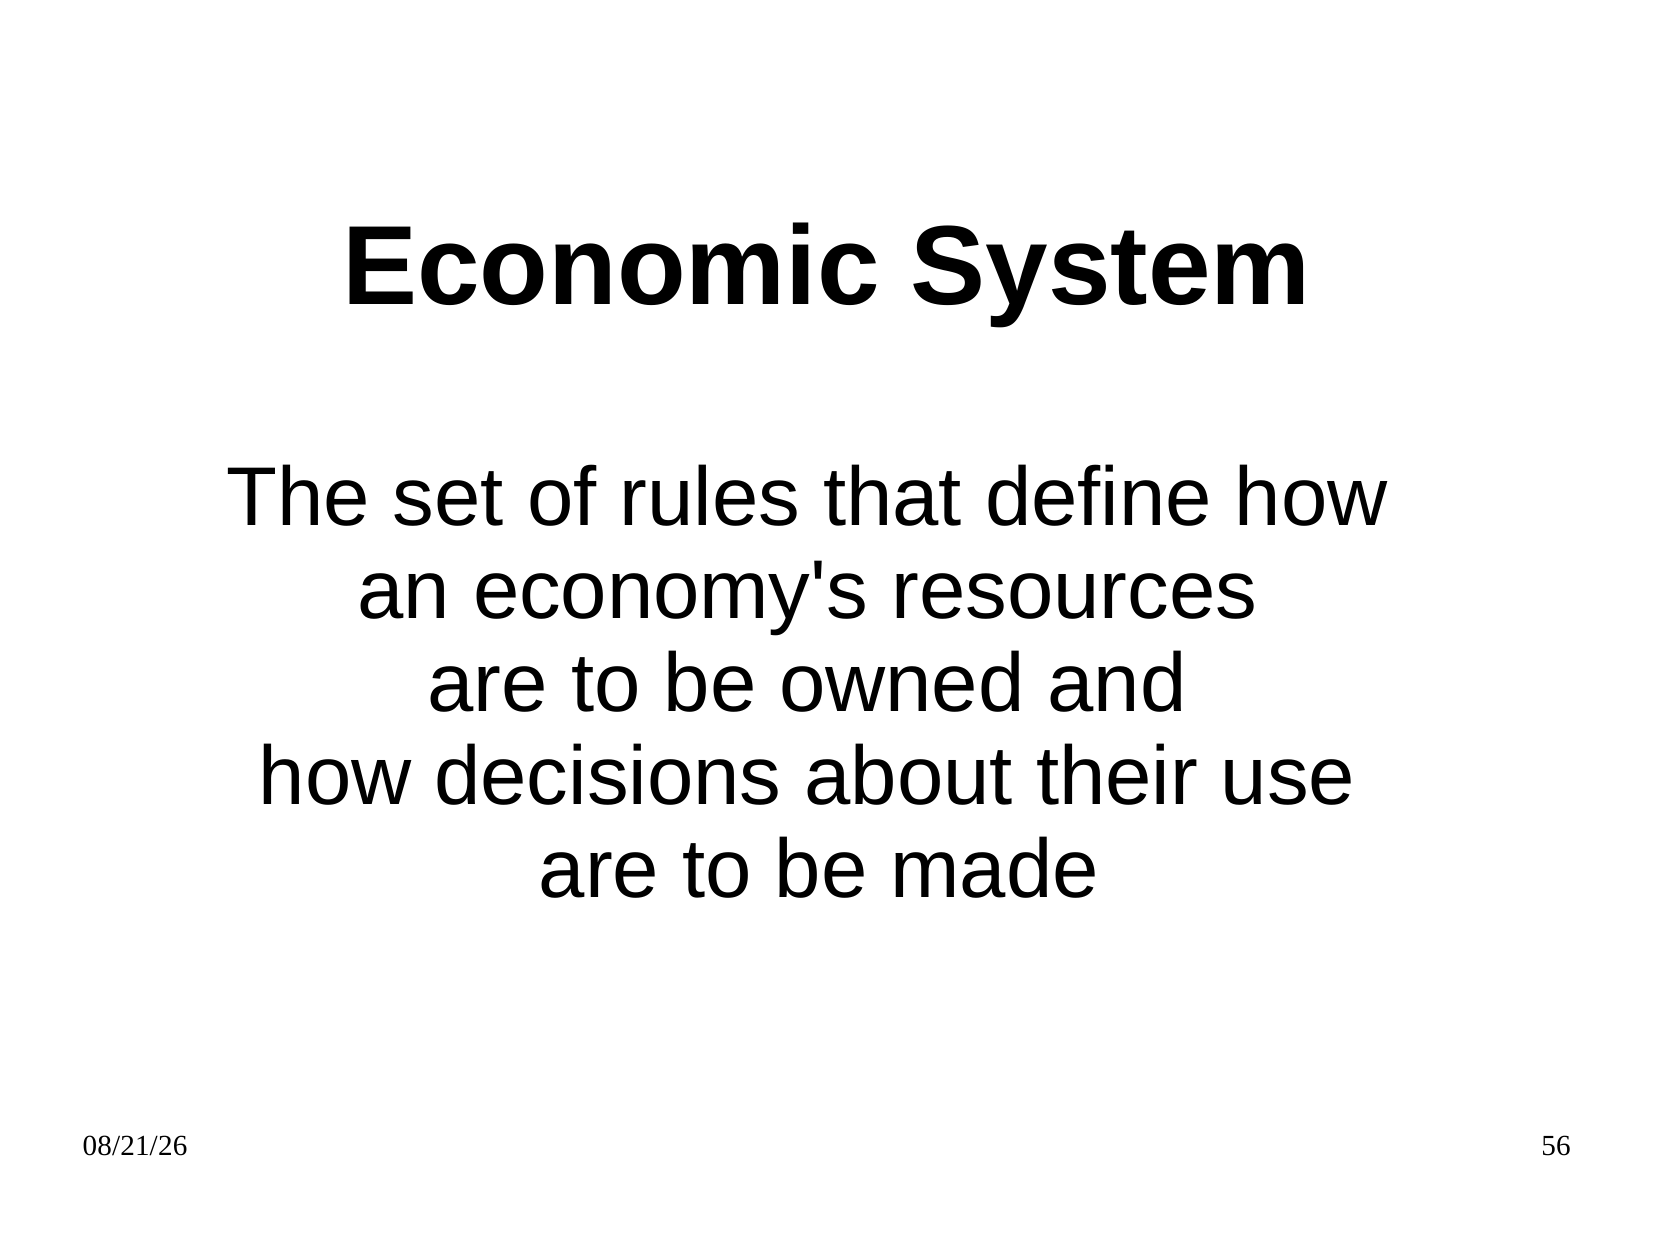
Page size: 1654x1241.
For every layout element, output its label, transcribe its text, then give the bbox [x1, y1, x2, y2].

title Economic System [82, 161, 1571, 369]
subtitle The set of rules that define how an economy's resources are to be owned and how decisions about their use are to be made [75, 450, 1564, 916]
